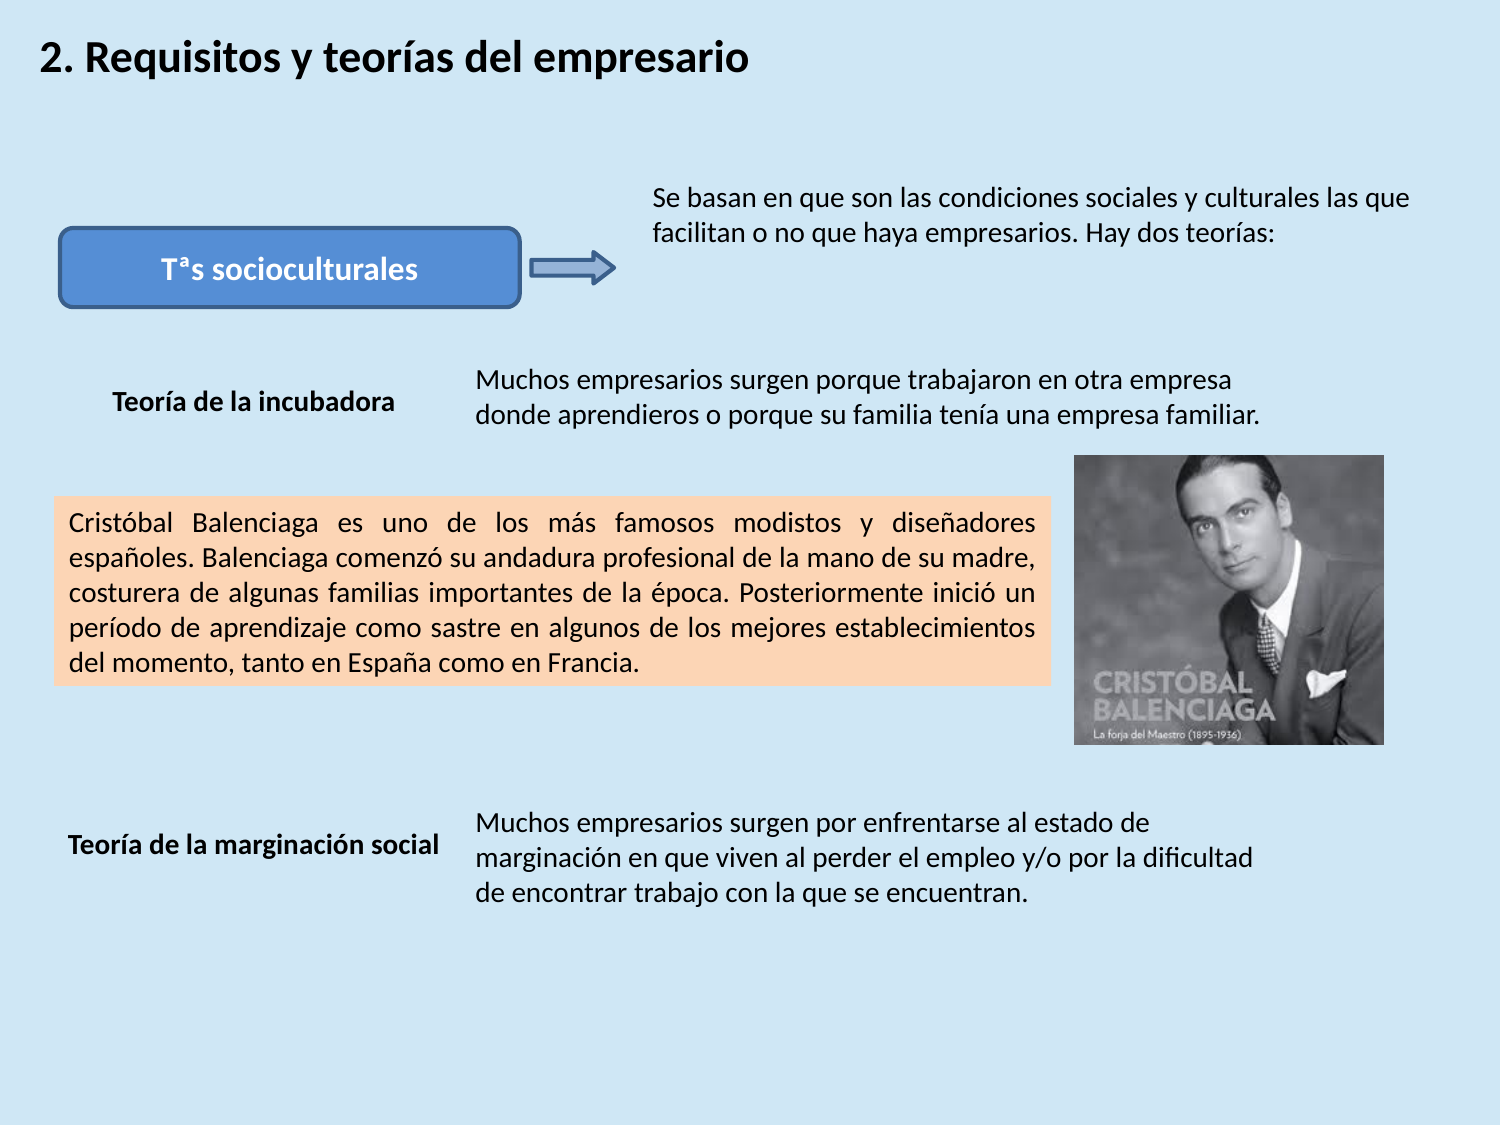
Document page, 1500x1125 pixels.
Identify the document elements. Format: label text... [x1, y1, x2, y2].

text_box Teoría de la incubadora [47, 375, 460, 426]
text_box Muchos empresarios surgen por enfrentarse al estado de marginación en que viven al perder el empleo y/o por la dificultad de encontrar trabajo con la que se encuentran. [460, 795, 1288, 916]
text_box 2. Requisitos y teorías del empresario [24, 6, 1375, 102]
text_box Muchos empresarios surgen porque trabajaron en otra empresa donde aprendieros o porque su familia tenía una empresa familiar. [460, 352, 1288, 438]
text_box Teoría de la marginación social [47, 818, 460, 869]
text_box [531, 252, 615, 284]
text_box Cristóbal Balenciaga es uno de los más famosos modistos y diseñadores españoles. Balenciaga comenzó su andadura profesional de la mano de su madre, costurera de algunas familias importantes de la época. Posteriormente inició un período de aprendizaje como sastre en algunos de los mejores establecimientos del momento, tanto en España como en Francia. [54, 496, 1052, 686]
text_box Se basan en que son las condiciones sociales y culturales las que facilitan o no que haya empresarios. Hay dos teorías: [637, 171, 1465, 257]
text_box Tªs socioculturales [60, 227, 520, 308]
picture [1074, 455, 1384, 745]
